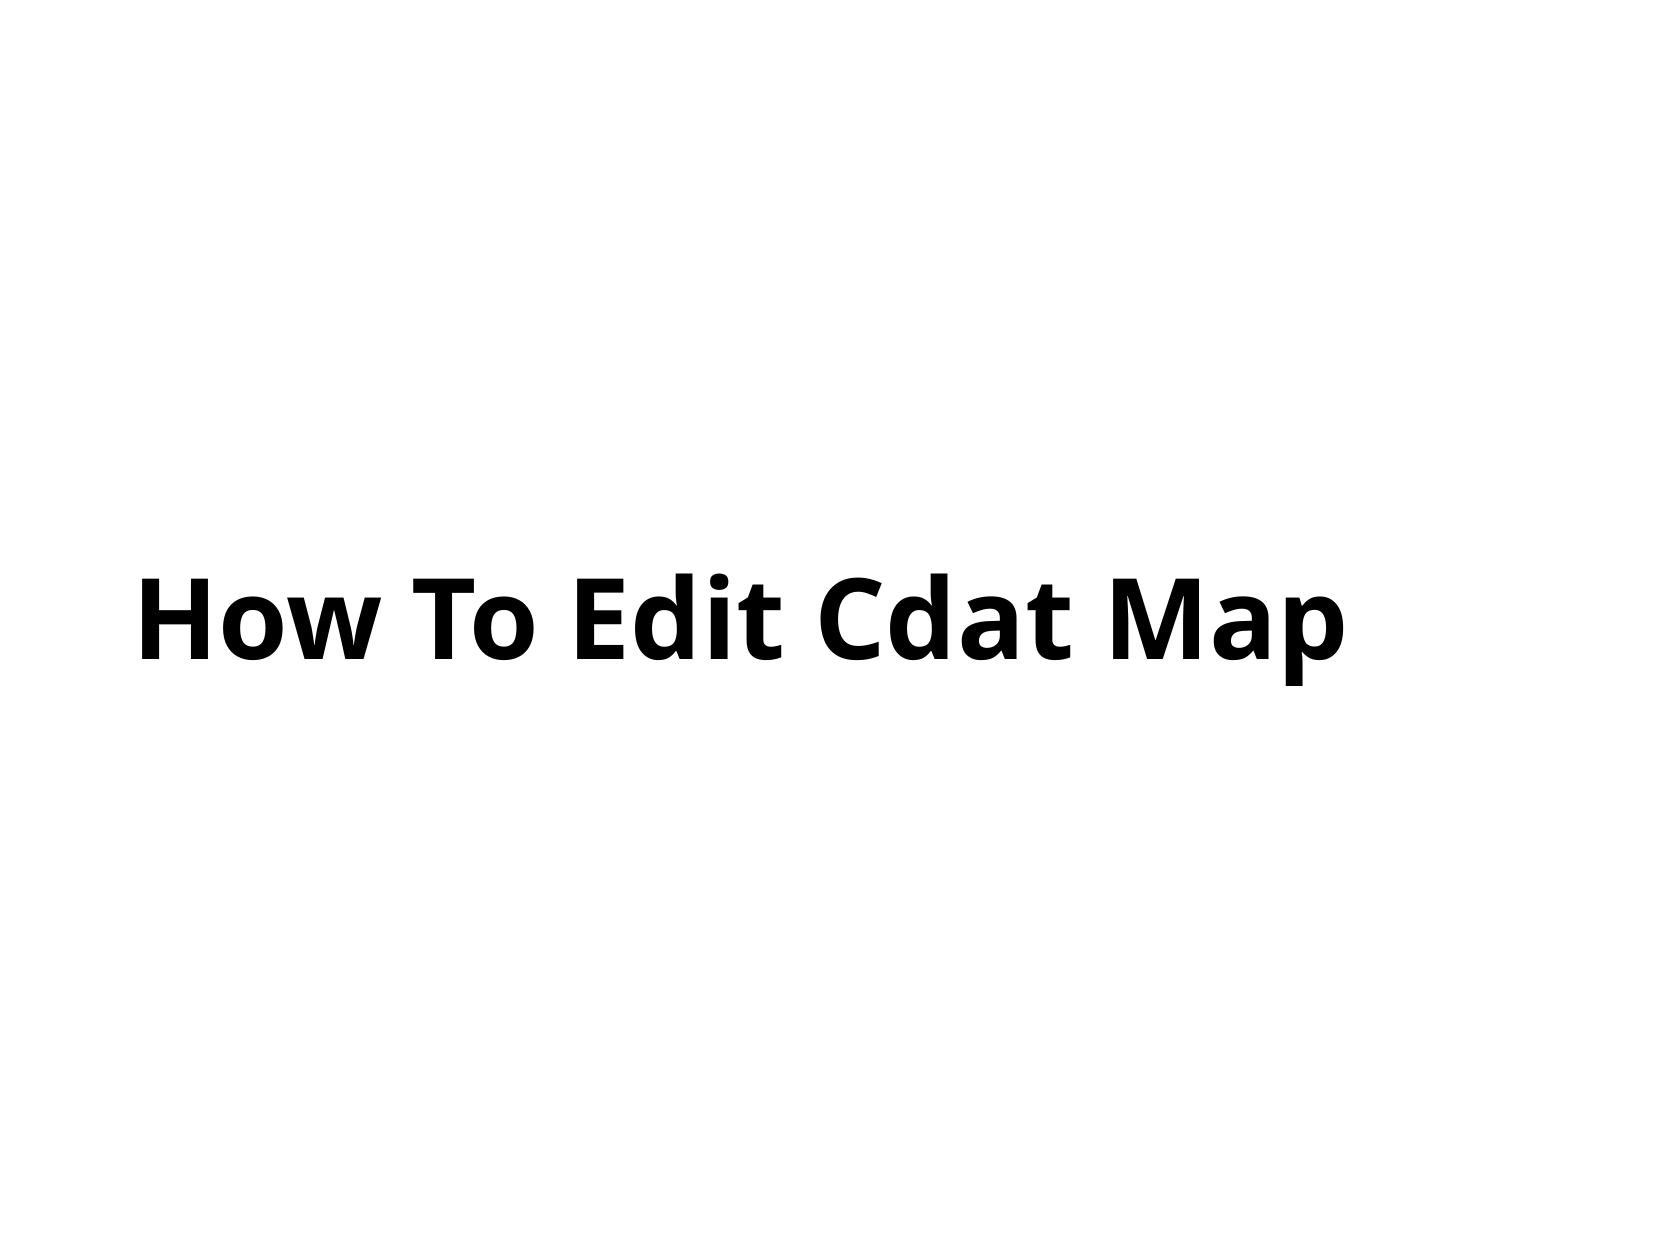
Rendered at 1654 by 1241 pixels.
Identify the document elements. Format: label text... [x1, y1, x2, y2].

text_box How To Edit Cdat Map [118, 531, 1536, 950]
